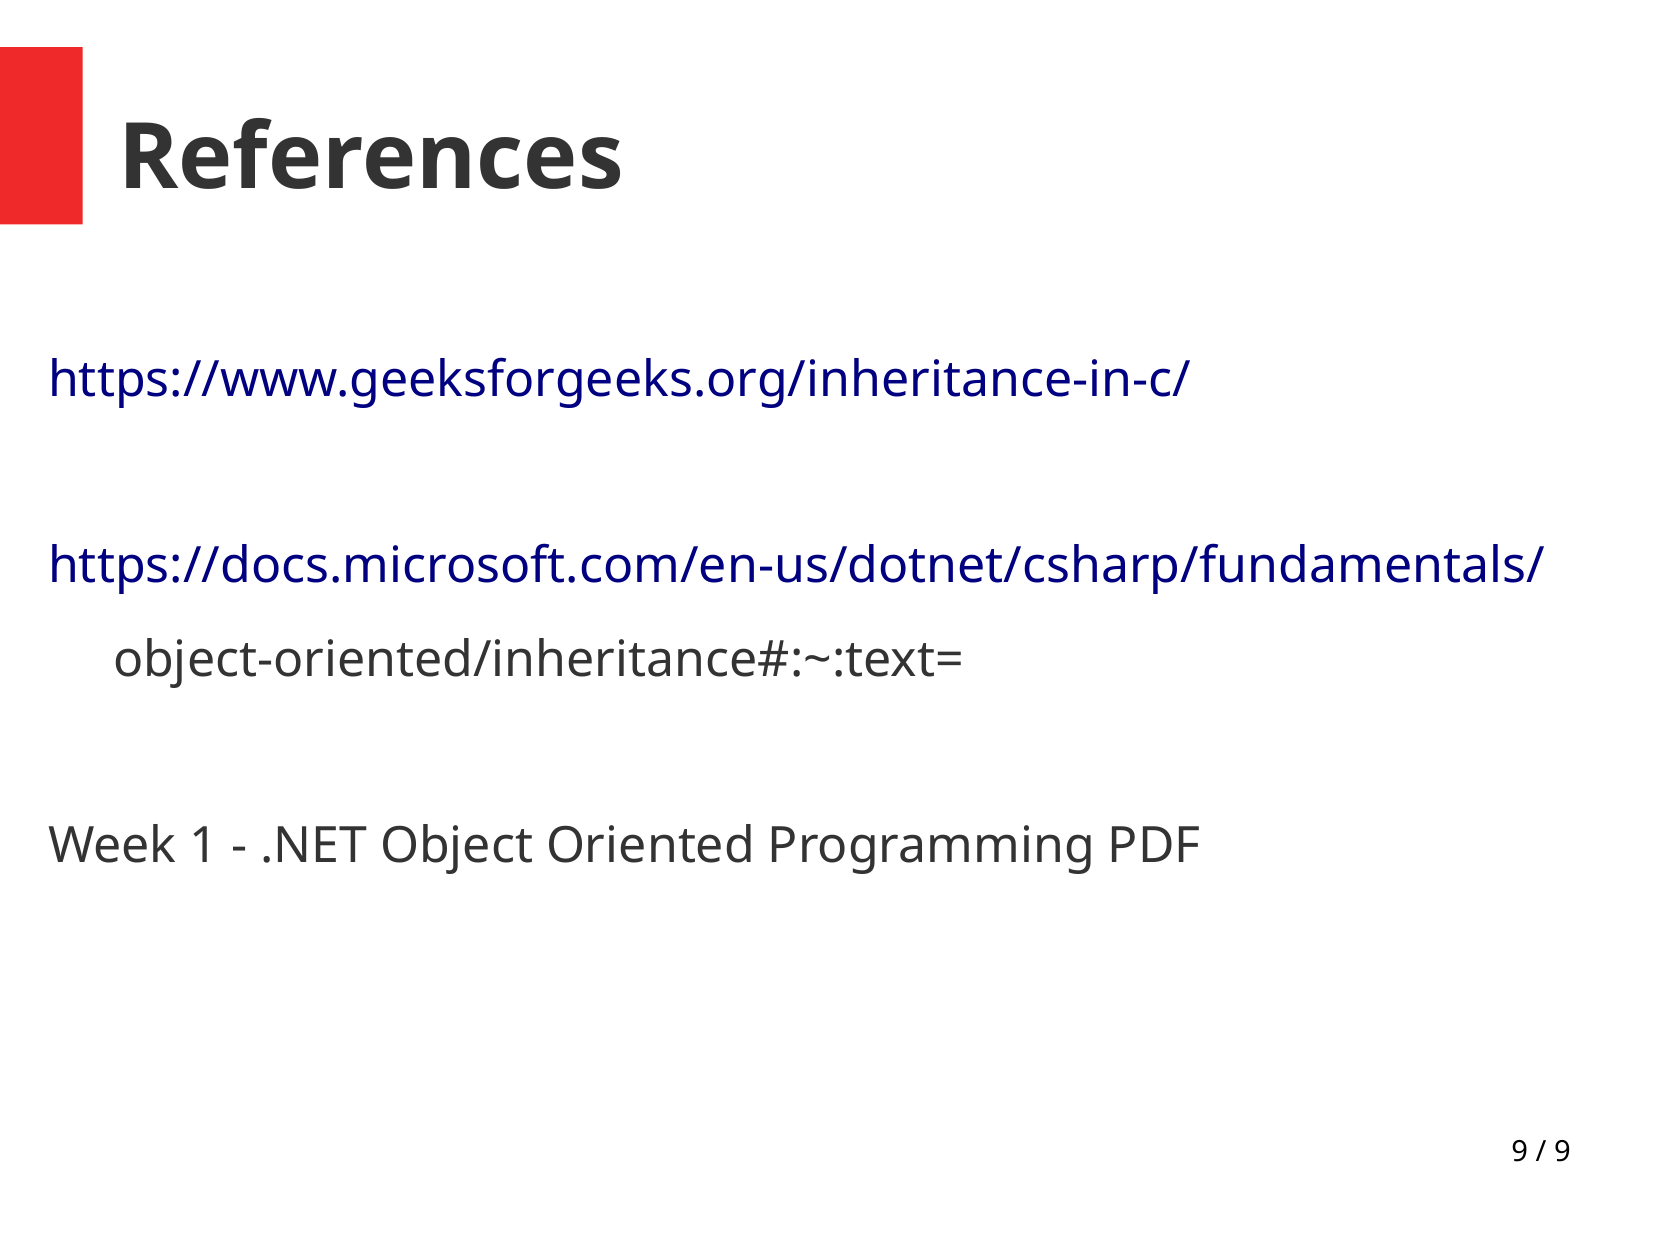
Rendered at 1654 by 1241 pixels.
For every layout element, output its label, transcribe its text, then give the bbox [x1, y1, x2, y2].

title References [118, 49, 1571, 257]
list https://www.geeksforgeeks.org/inheritance-in-c/ https://docs.microsoft.com/en-us/dotnet/csharp/fundamentals/ object-oriented/inheritance#:~:text= Week 1 - .NET Object Oriented Programming PDF [0, 342, 1651, 1062]
